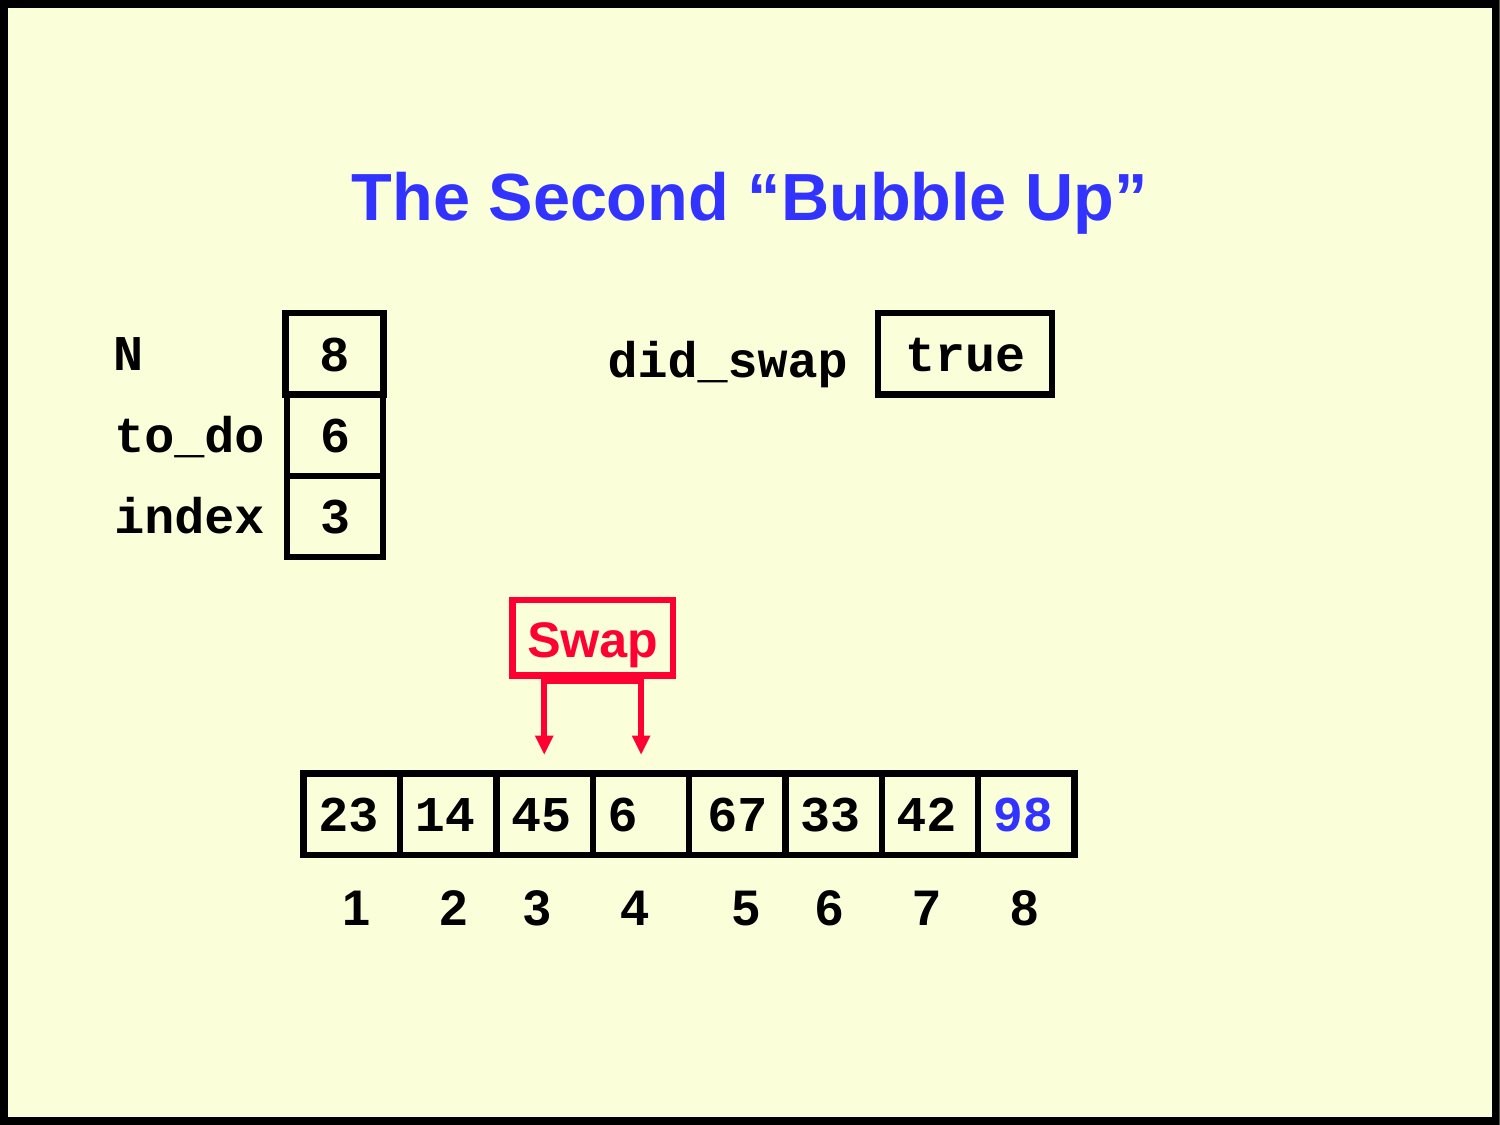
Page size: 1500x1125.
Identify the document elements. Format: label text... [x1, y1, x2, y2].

text_box 33 [786, 773, 881, 855]
text_box Swap [512, 599, 673, 676]
text_box N [98, 313, 279, 389]
title The Second “Bubble Up” [112, 99, 1388, 288]
text_box did_swap [592, 319, 877, 395]
text_box 45 [497, 773, 592, 855]
text_box 1 2 3 4 5 6 7 8 [327, 868, 1055, 944]
text_box true [877, 313, 1053, 395]
text_box 6 [592, 773, 689, 855]
text_box 98 [978, 773, 1075, 855]
text_box 6 [286, 395, 384, 475]
text_box 3 [286, 475, 384, 558]
text_box 8 [285, 313, 384, 395]
text_box to_do [99, 394, 280, 470]
text_box 67 [689, 773, 786, 855]
text_box 14 [400, 773, 497, 855]
text_box 42 [881, 773, 978, 855]
text_box index [99, 475, 280, 552]
text_box 23 [303, 773, 400, 855]
